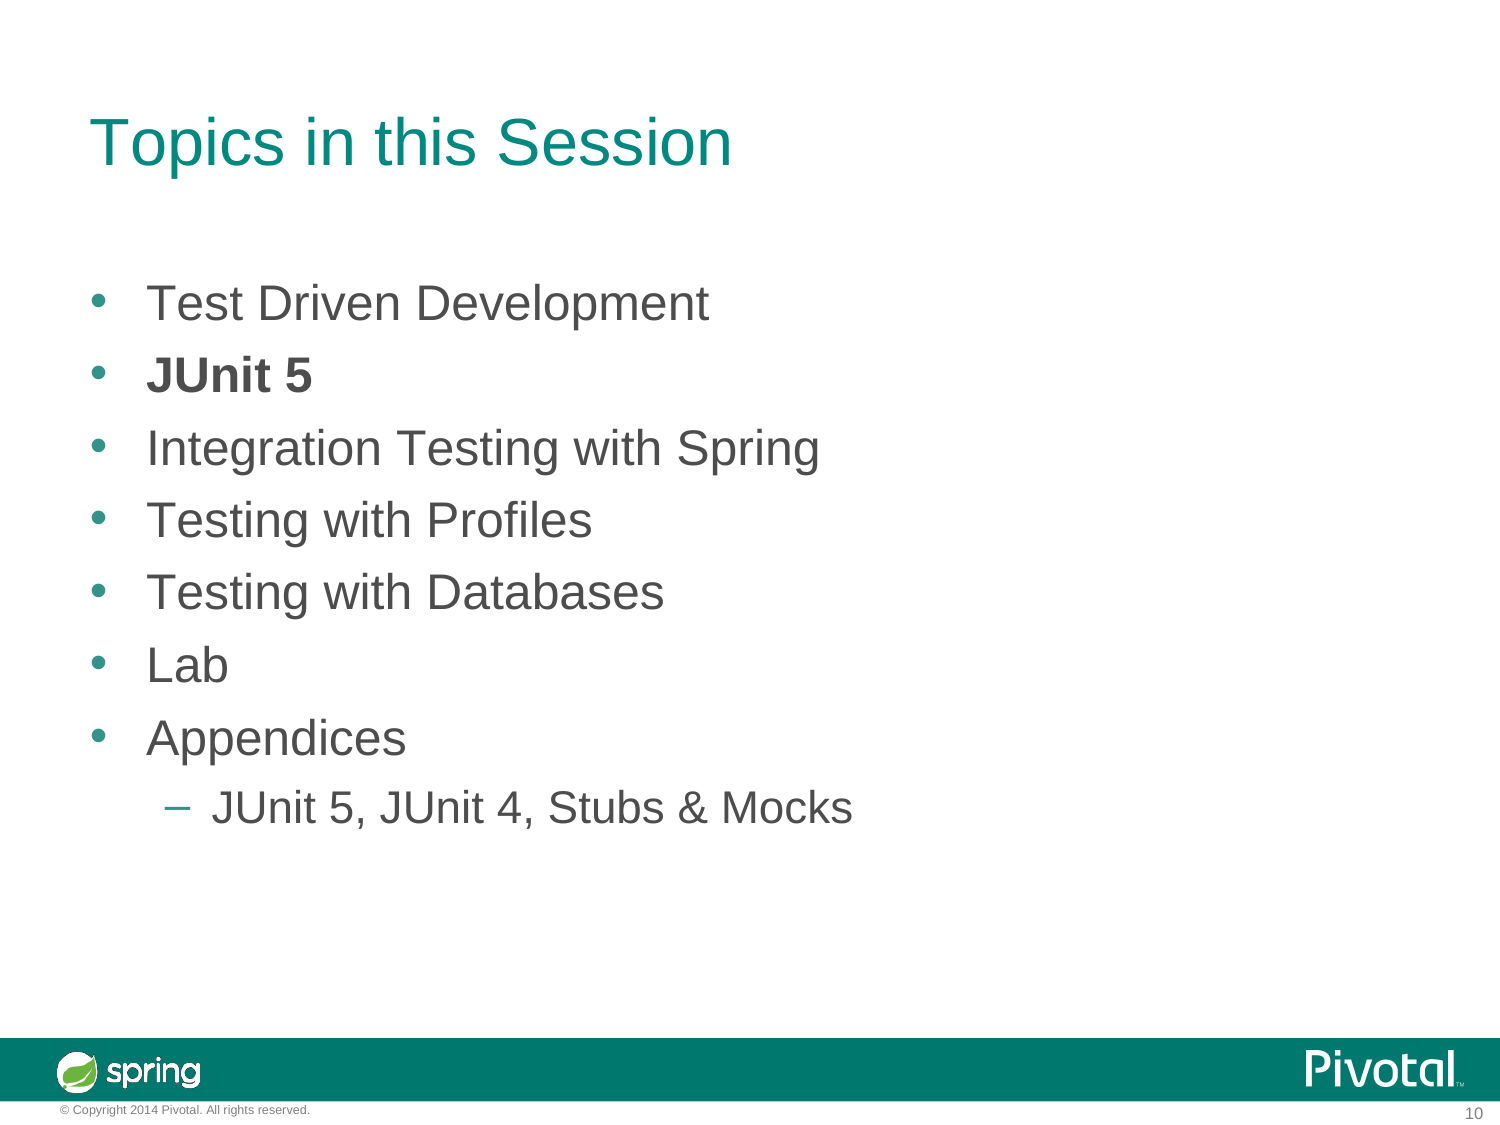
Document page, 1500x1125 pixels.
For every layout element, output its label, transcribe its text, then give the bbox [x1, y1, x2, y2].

list Test Driven Development JUnit 5 Integration Testing with Spring Testing with Profiles Testing with Databases Lab Appendices JUnit 5, JUnit 4, Stubs & Mocks [75, 262, 1426, 1005]
picture [32, 1041, 210, 1103]
title Topics in this Session [75, 45, 1426, 233]
picture [1306, 1050, 1464, 1087]
